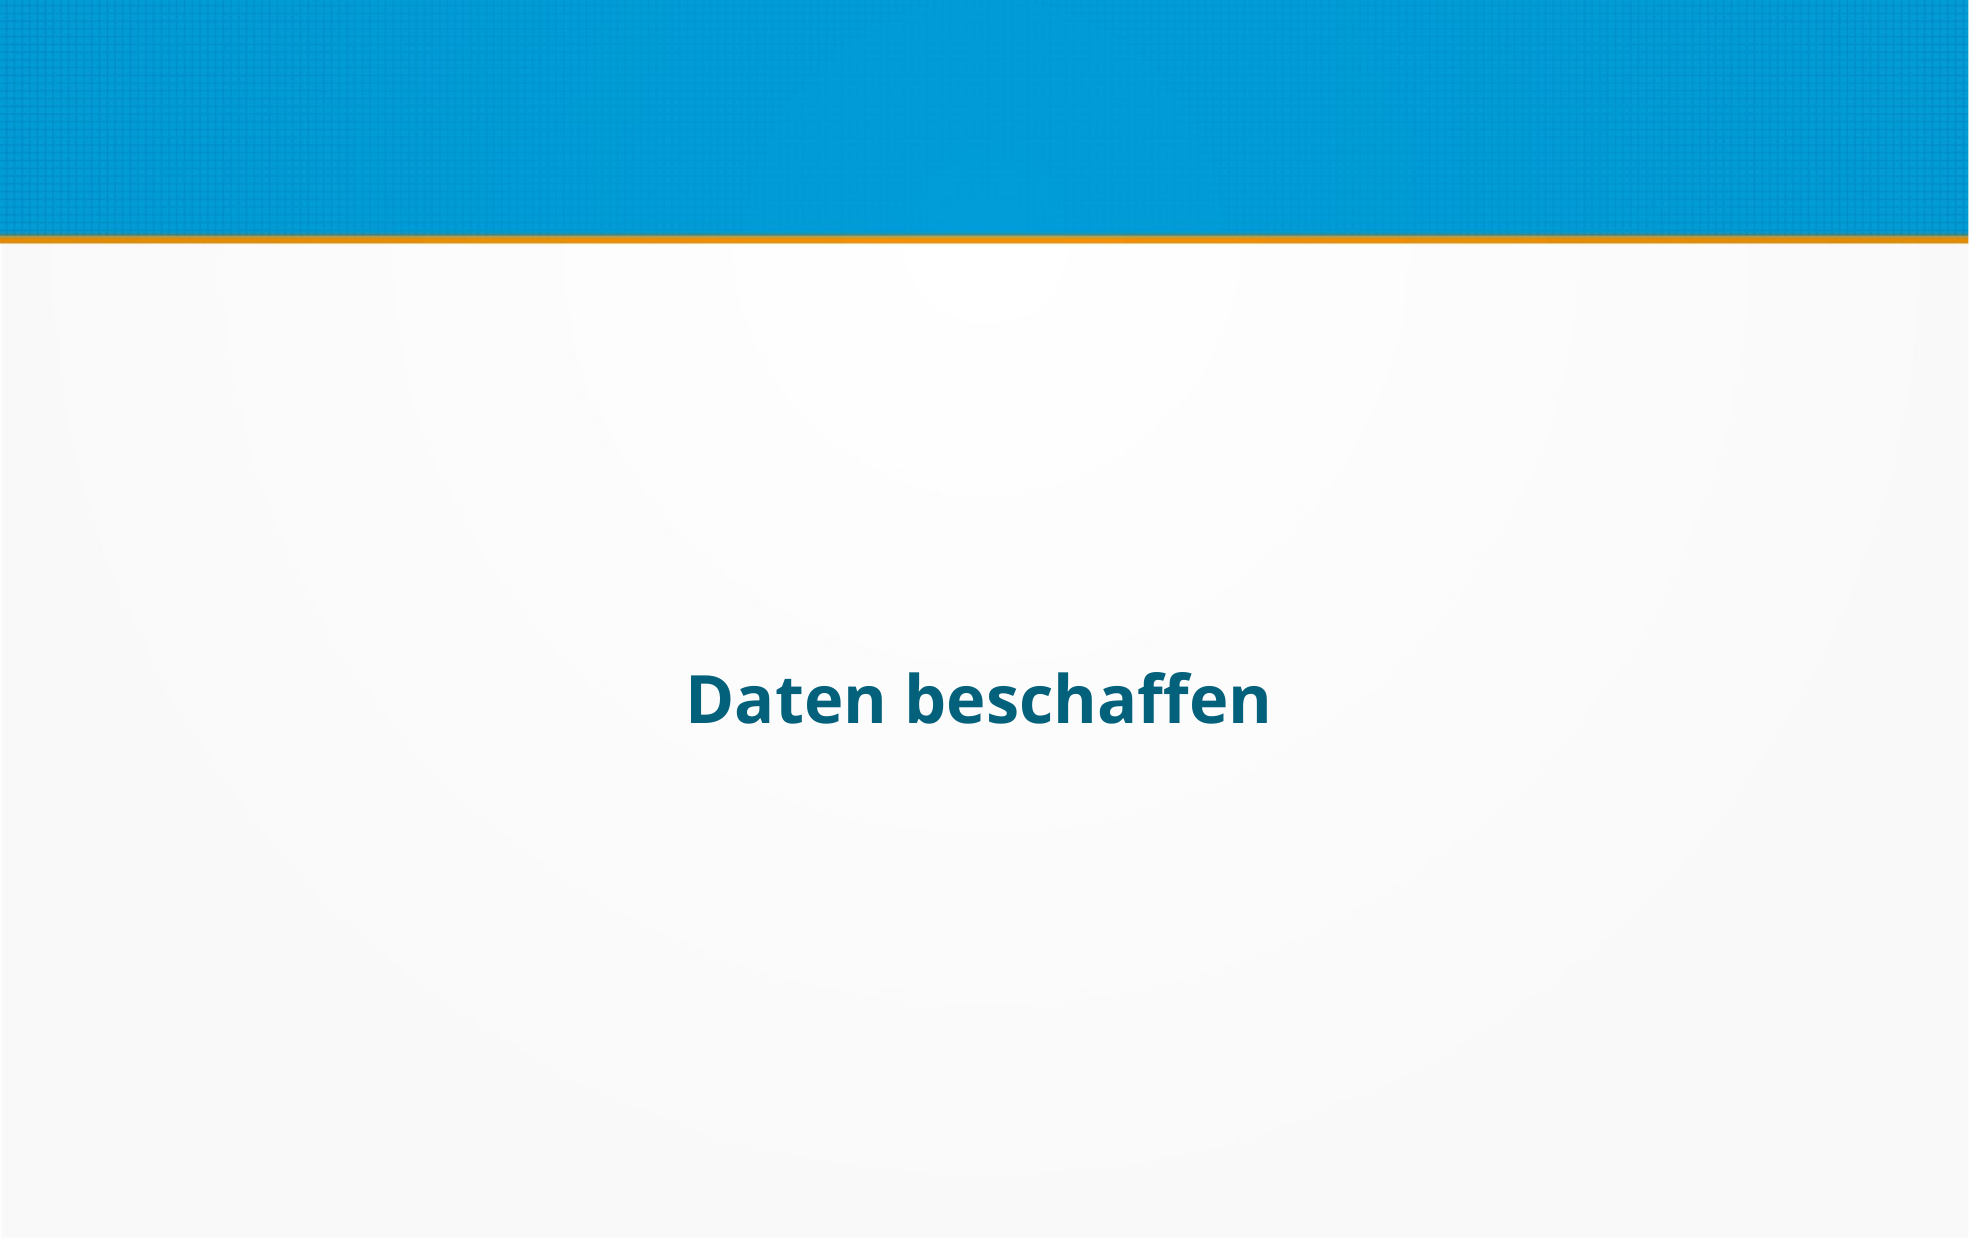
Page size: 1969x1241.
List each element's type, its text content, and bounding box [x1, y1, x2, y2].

picture [0, 233, 1969, 1241]
subtitle Daten beschaffen [98, 315, 1861, 1081]
